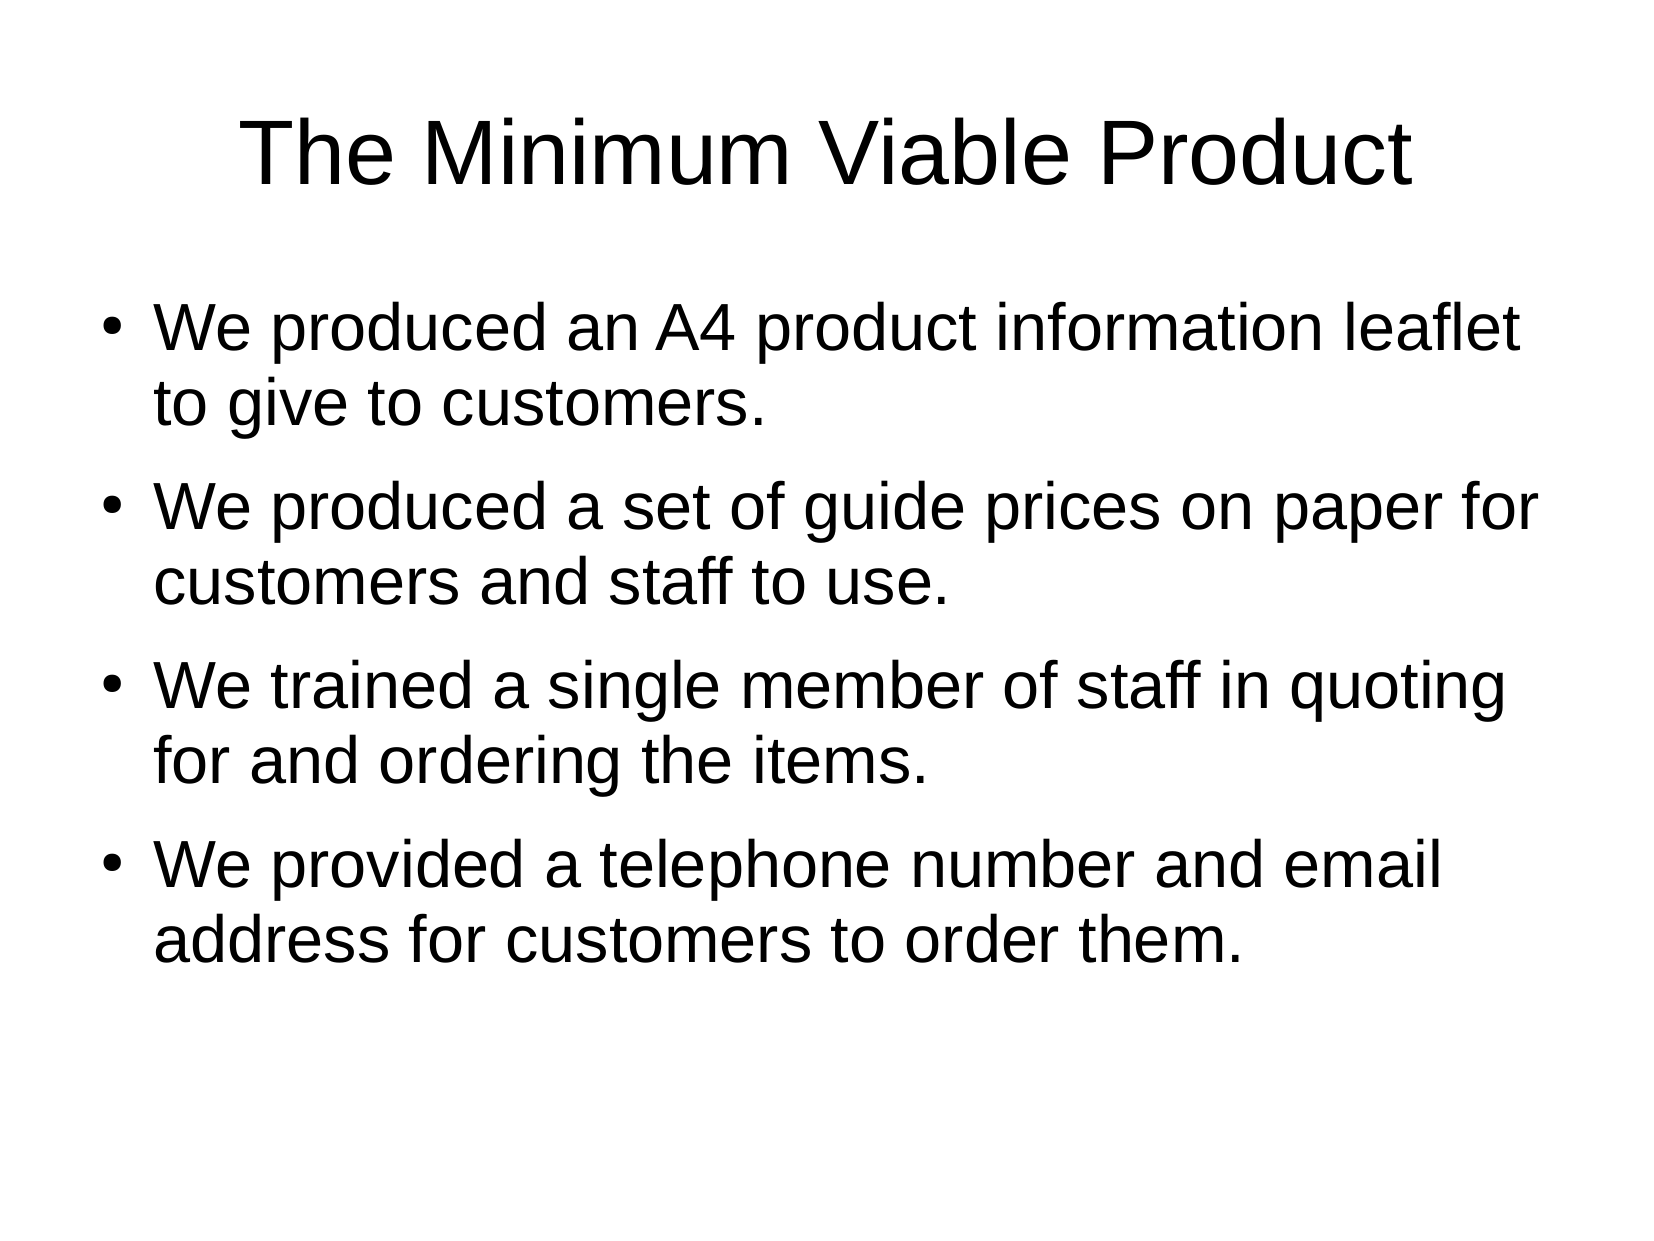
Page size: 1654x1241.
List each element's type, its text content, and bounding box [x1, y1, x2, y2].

list We produced an A4 product information leaflet to give to customers. We produced a set of guide prices on paper for customers and staff to use. We trained a single member of staff in quoting for and ordering the items. We provided a telephone number and email address for customers to order them. [82, 290, 1571, 1010]
title The Minimum Viable Product [82, 49, 1571, 257]
